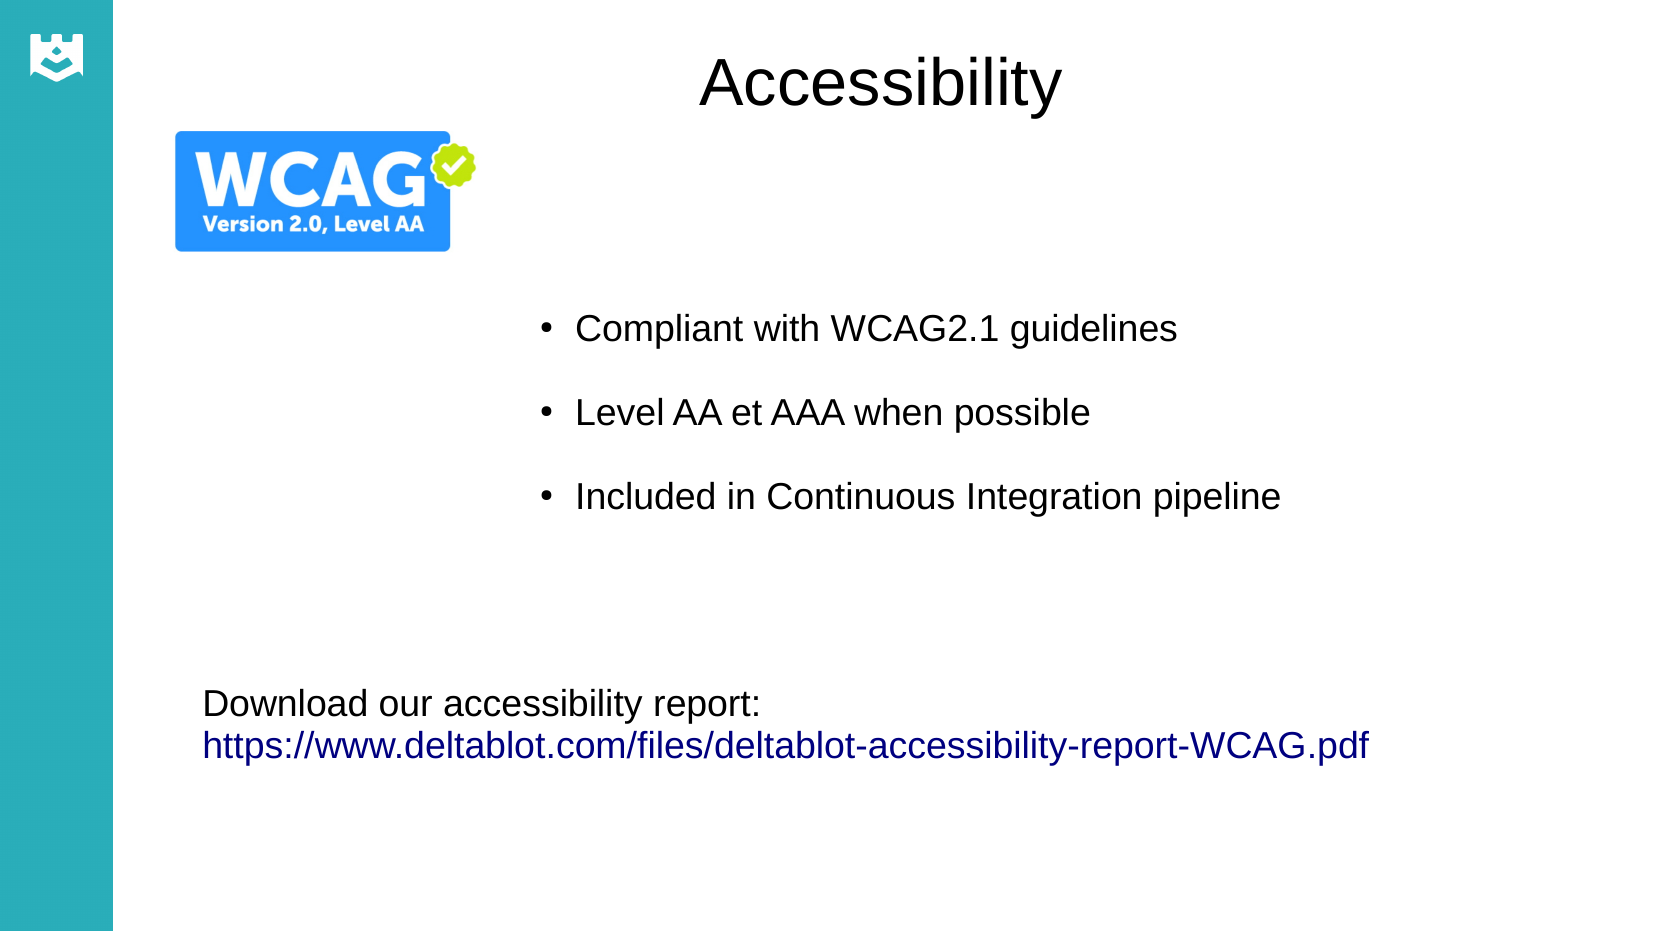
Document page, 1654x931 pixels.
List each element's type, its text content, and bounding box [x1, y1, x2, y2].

picture [0, 0, 113, 931]
text_box Accessibility [112, 37, 1651, 188]
text_box Download our accessibility report: https://www.deltablot.com/files/deltablot-accessibility-report-WCAG.pdf [187, 675, 1576, 826]
picture [162, 188, 488, 263]
text_box Compliant with WCAG2.1 guidelines Level AA et AAA when possible Included in Continuous Integration pipeline [525, 258, 1576, 526]
